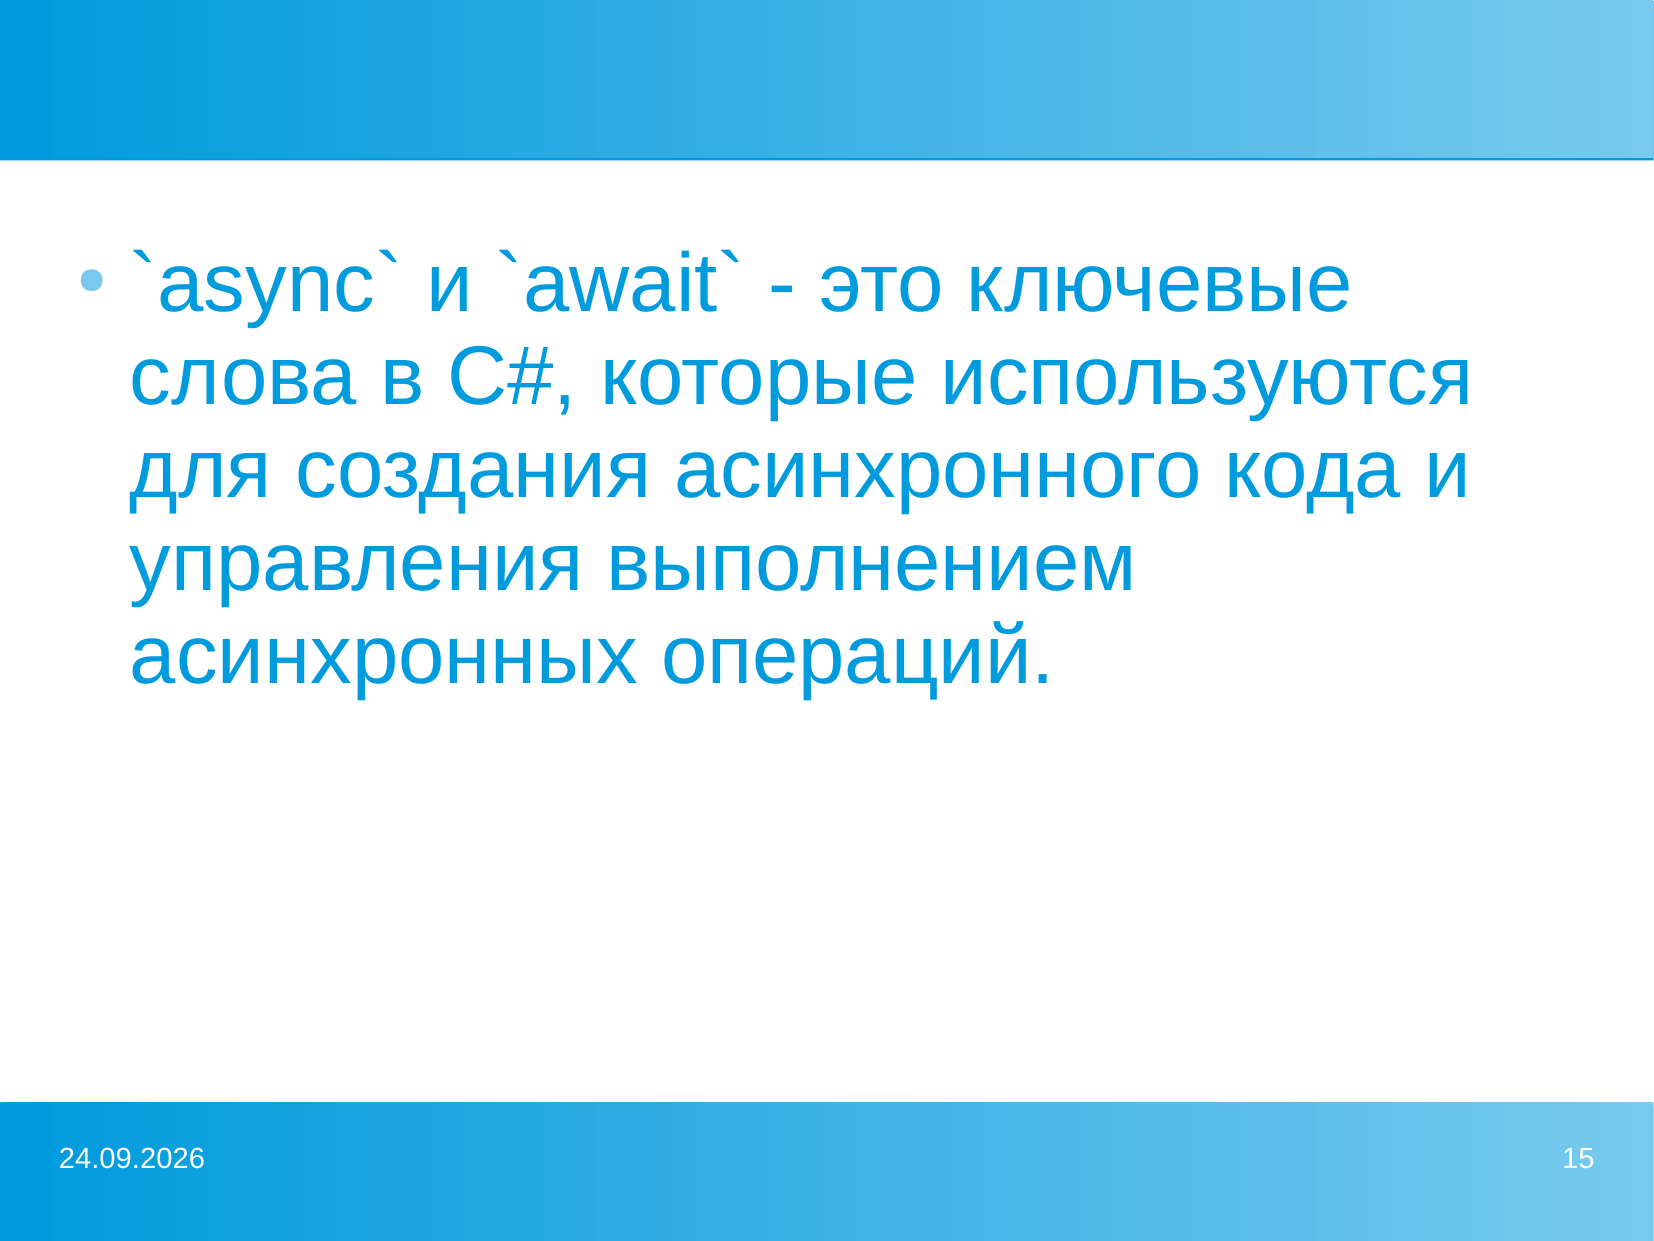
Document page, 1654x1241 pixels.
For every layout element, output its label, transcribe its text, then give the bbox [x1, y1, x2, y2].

list `async` и `await` - это ключевые слова в C#, которые используются для создания асинхронного кода и управления выполнением асинхронных операций. [59, 236, 1595, 1024]
